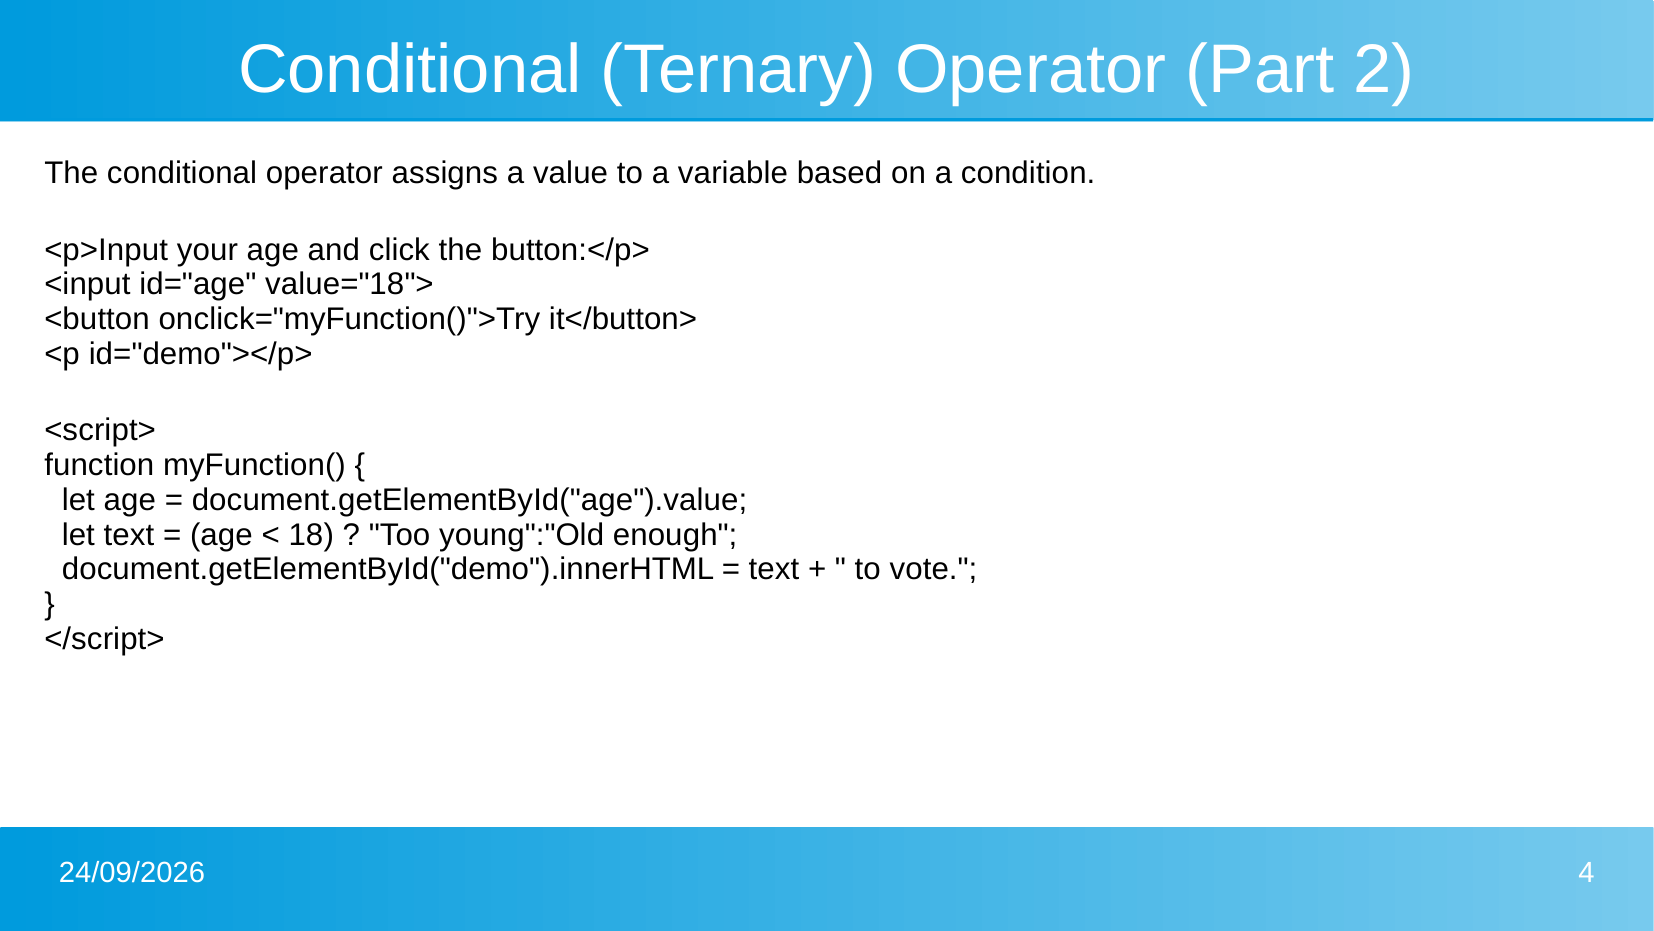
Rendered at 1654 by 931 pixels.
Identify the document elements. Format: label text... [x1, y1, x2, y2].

title Conditional (Ternary) Operator (Part 2) [59, 29, 1595, 108]
text_box The conditional operator assigns a value to a variable based on a condition. <p>Input your age and click the button:</p> <input id="age" value="18"> <button onclick="myFunction()">Try it</button> <p id="demo"></p> <script> function myFunction() { let age = document.getElementById("age").value; let text = (age < 18) ? "Too young":"Old enough"; document.getElementById("demo").innerHTML = text + " to vote."; } </script> [29, 147, 1506, 835]
